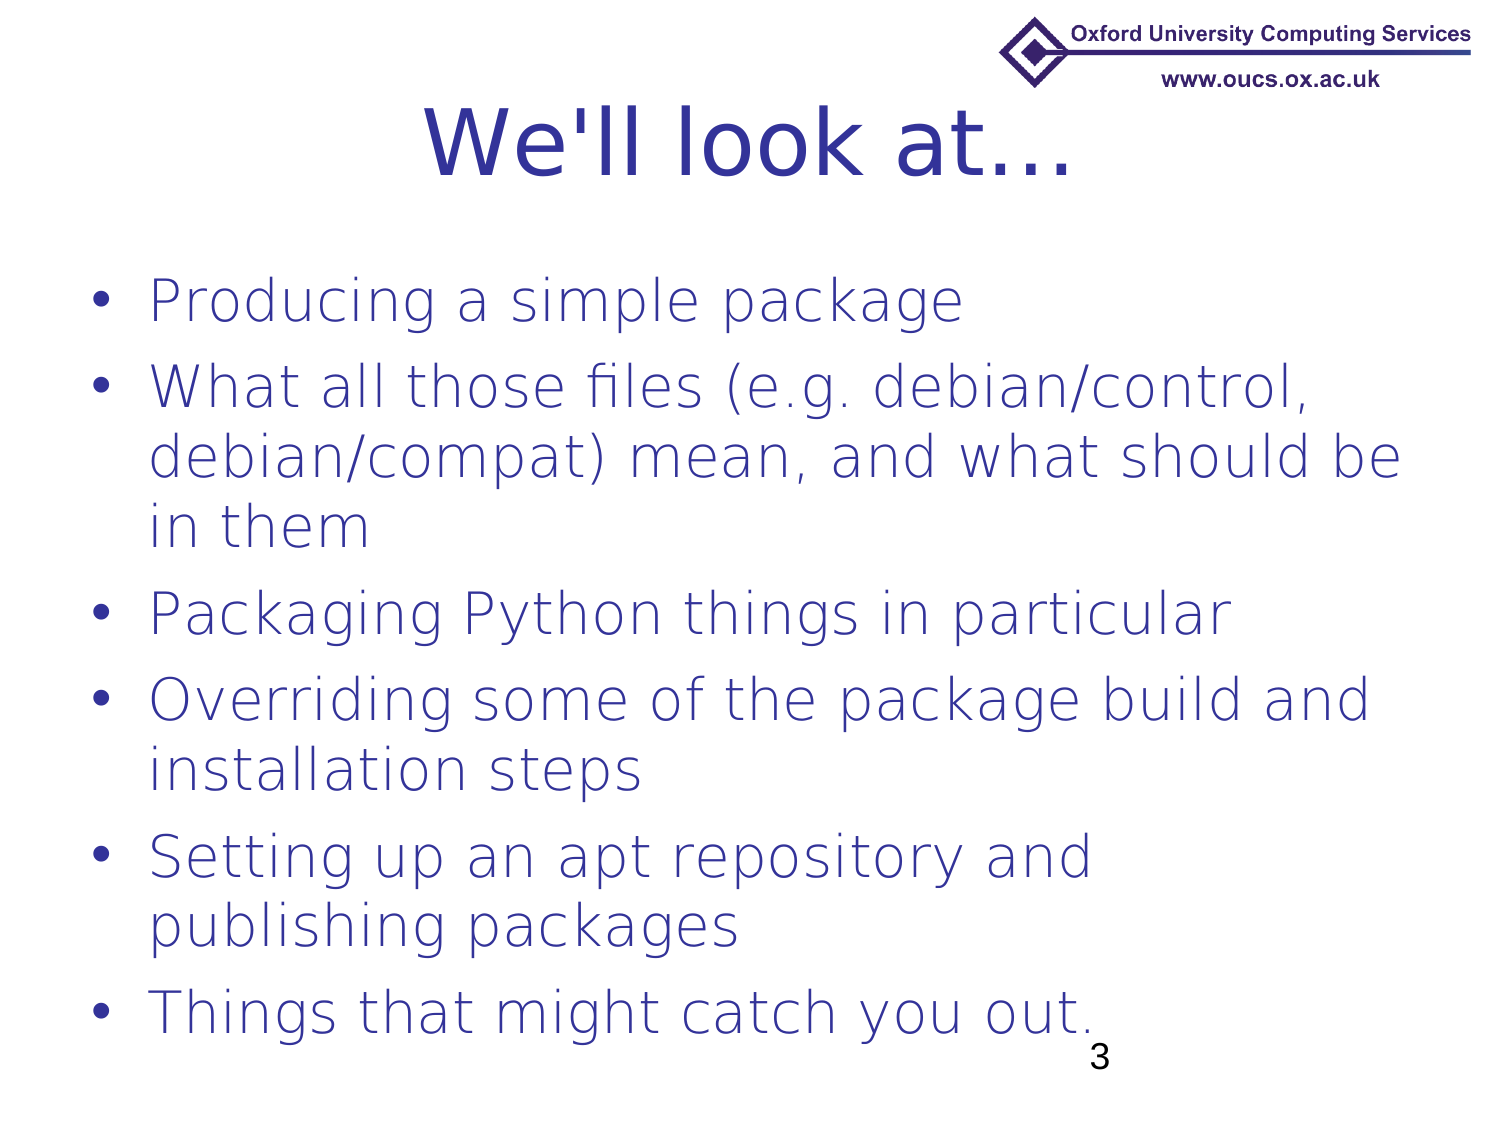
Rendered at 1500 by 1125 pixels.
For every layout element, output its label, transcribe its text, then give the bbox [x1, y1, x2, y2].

title We'll look at… [75, 45, 1426, 233]
picture [998, 16, 1471, 102]
list Producing a simple package What all those files (e.g. debian/control, debian/compat) mean, and what should be in them Packaging Python things in particular Overriding some of the package build and installation steps Setting up an apt repository and publishing packages Things that might catch you out. [76, 255, 1427, 1054]
